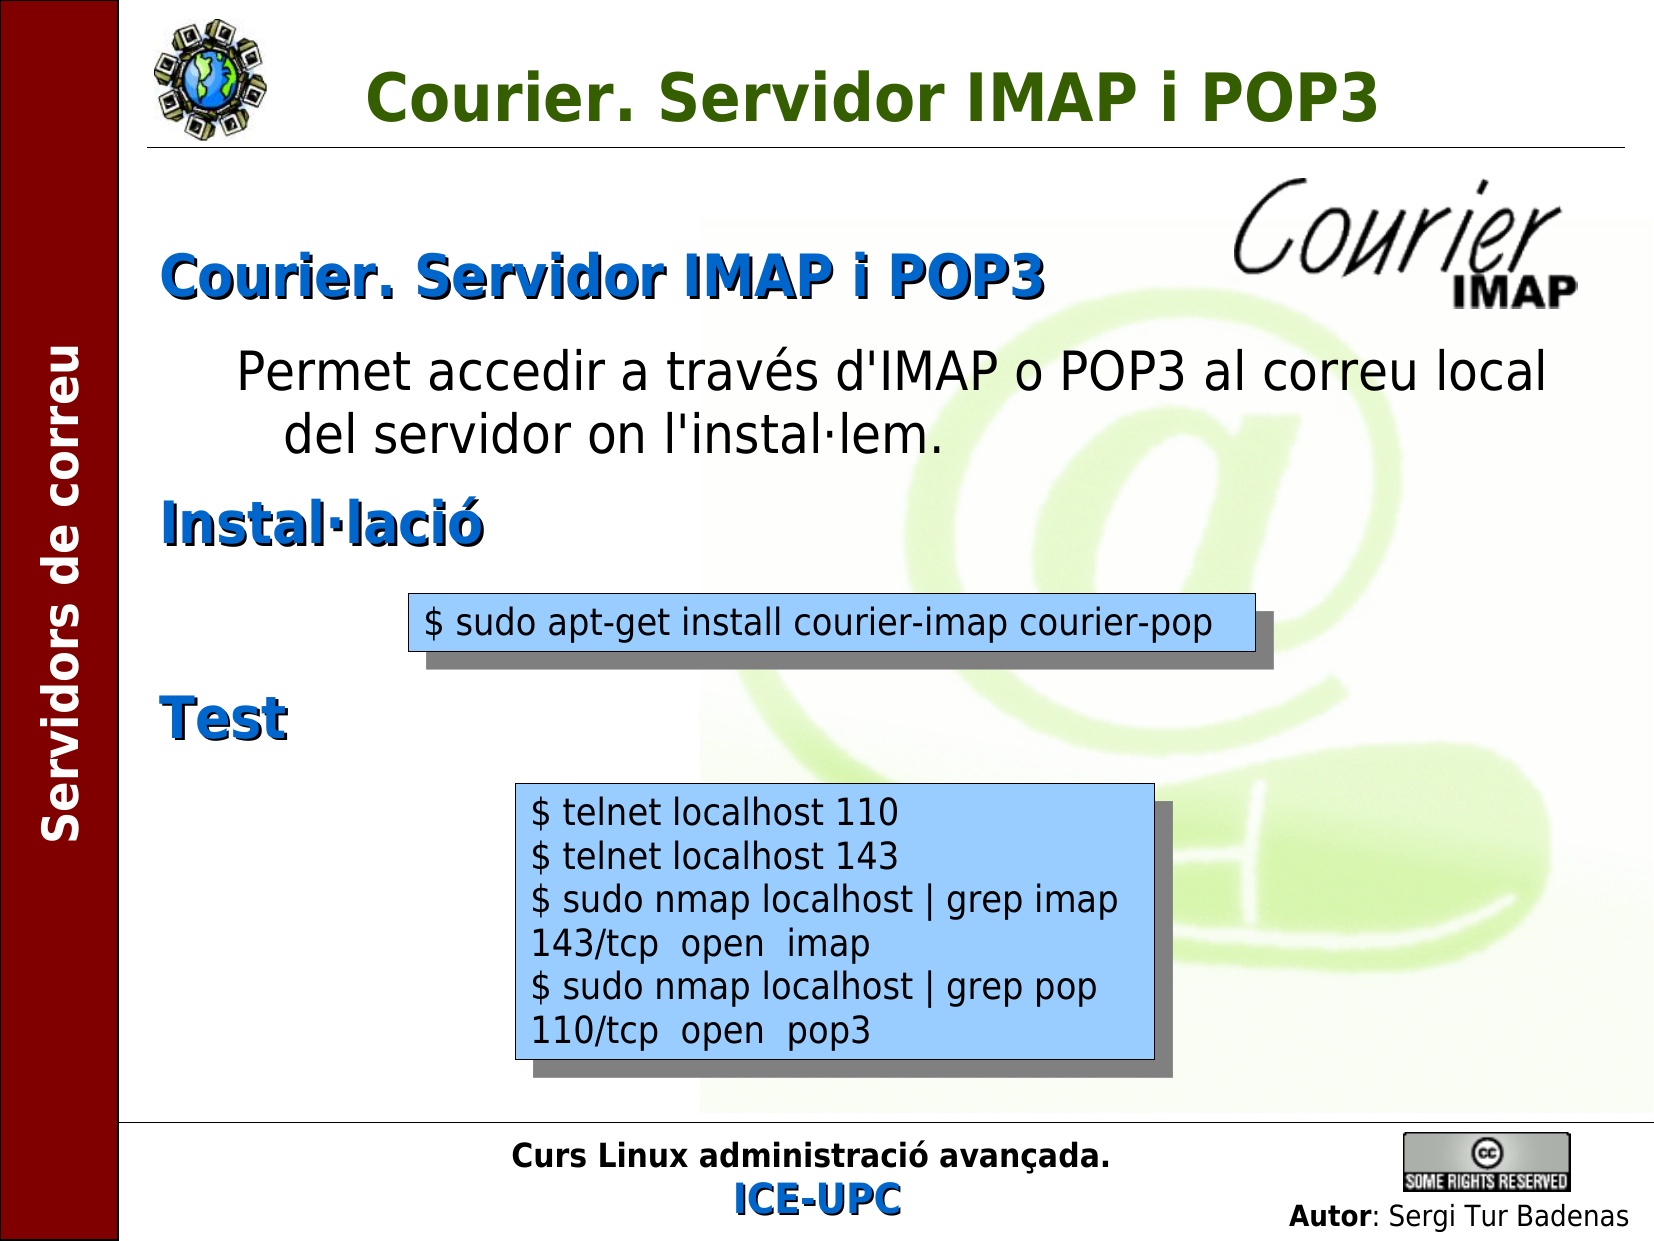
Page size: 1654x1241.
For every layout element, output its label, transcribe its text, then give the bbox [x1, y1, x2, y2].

text_box $ telnet localhost 110 $ telnet localhost 143 $ sudo nmap localhost | grep imap 143/tcp open imap $ sudo nmap localhost | grep pop 110/tcp open pop3 [515, 783, 1155, 1060]
text_box $ sudo apt-get install courier-imap courier-pop [408, 593, 1256, 652]
picture [1403, 1132, 1571, 1192]
picture [700, 178, 1654, 1113]
title Courier. Servidor IMAP i POP3 [129, 56, 1619, 141]
list Courier. Servidor IMAP i POP3 Permet accedir a través d'IMAP o POP3 al correu local del servidor on l'instal·lem. Instal·lació Test [141, 242, 1630, 1078]
picture [154, 19, 268, 56]
